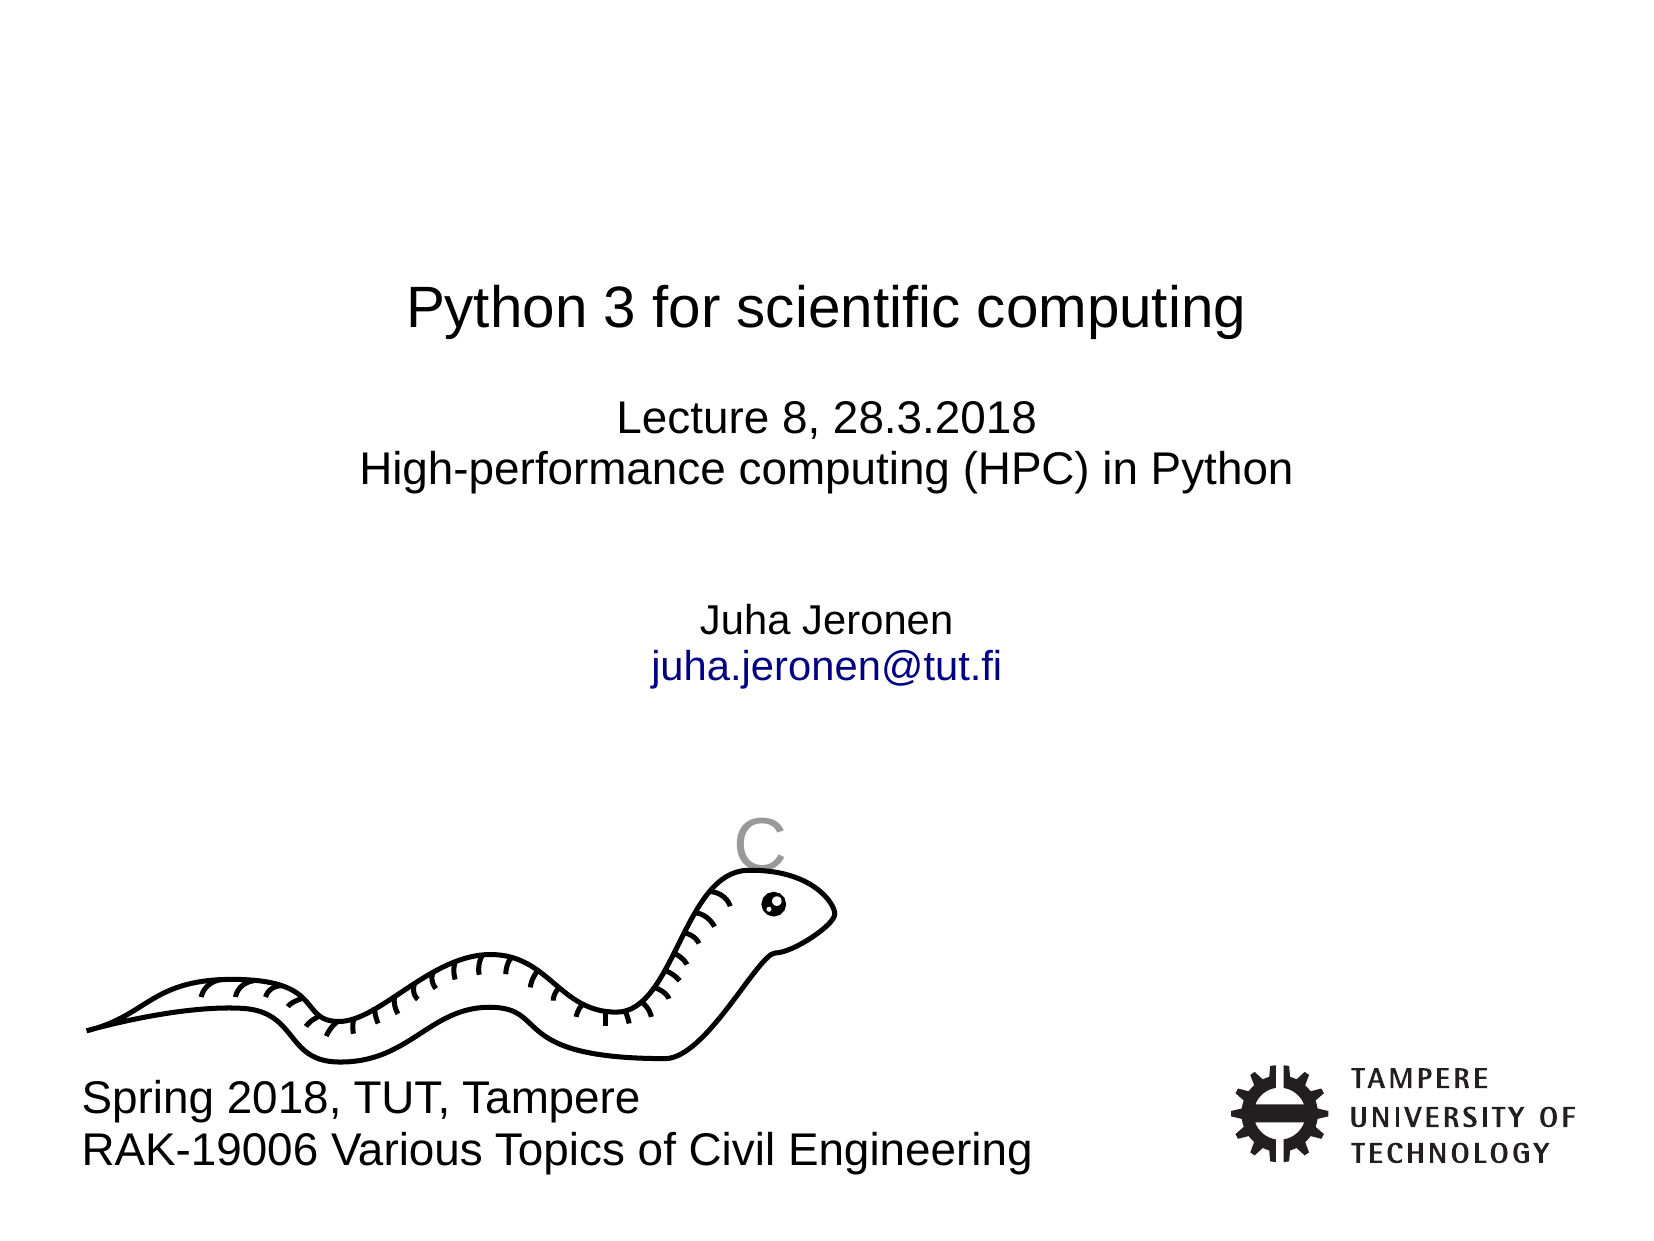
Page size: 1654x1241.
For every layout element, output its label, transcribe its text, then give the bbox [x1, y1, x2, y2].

text_box Spring 2018, TUT, Tampere RAK-19006 Various Topics of Civil Engineering [66, 1065, 1051, 1183]
picture [85, 867, 838, 1065]
picture [1230, 1065, 1576, 1164]
subtitle Python 3 for scientific computing Lecture 8, 28.3.2018 High-performance computing (HPC) in Python Juha Jeronen juha.jeronen@tut.fi [82, 273, 1571, 1027]
